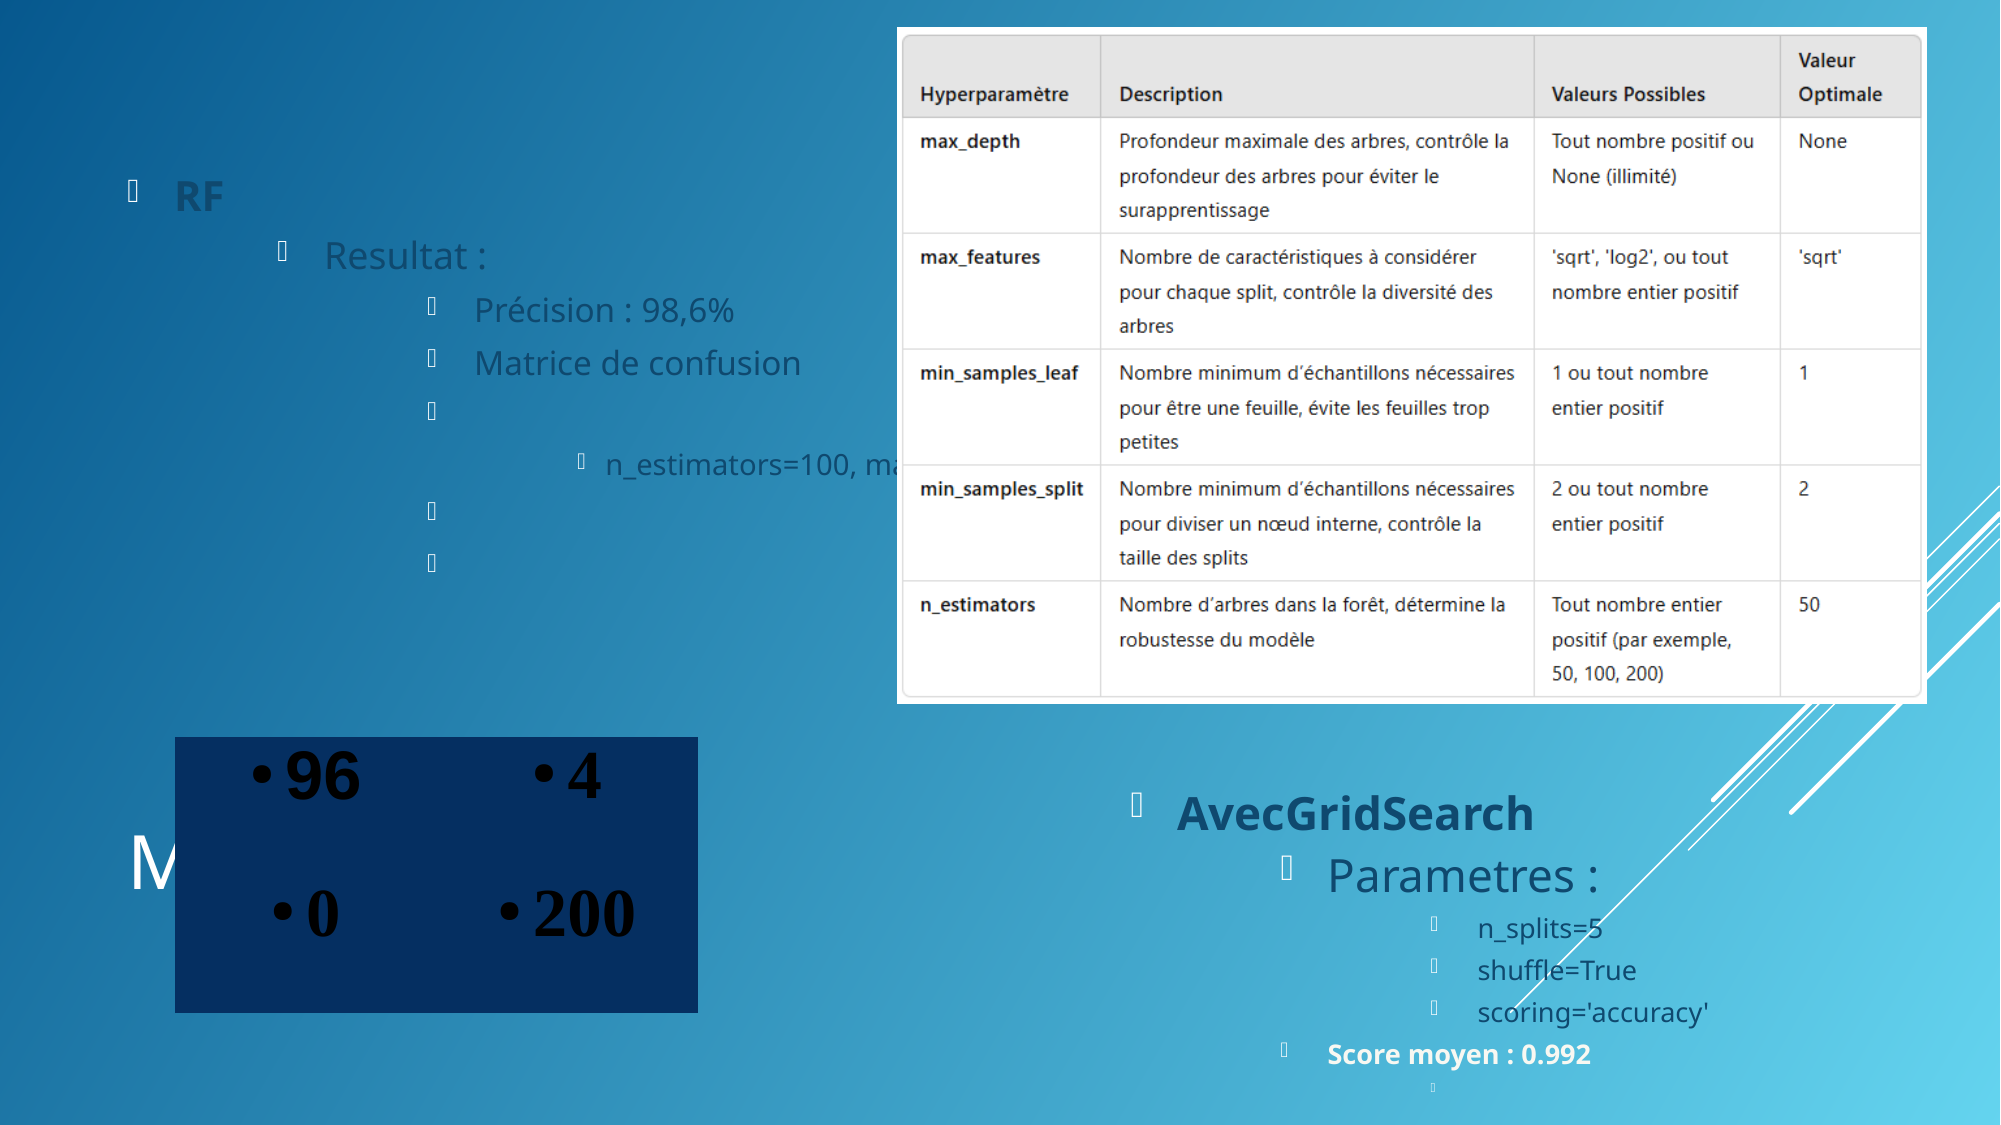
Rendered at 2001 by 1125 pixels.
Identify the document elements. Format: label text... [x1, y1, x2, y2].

table_header 4 [436, 737, 698, 875]
table_header 96 [175, 737, 436, 875]
text_box AvecGridSearch Parametres : n_splits=5 shuffle=True scoring='accuracy' Score moyen : 0.992 [1115, 782, 1851, 1125]
title Modélisation [52, 27, 897, 275]
table_cell 0 [175, 875, 436, 1013]
table_cell 200 [436, 875, 698, 1013]
picture [897, 27, 1927, 704]
list RF Resultat : Précision : 98,6% Matrice de confusion n_estimators=100, max_depth=None [73, 245, 799, 833]
